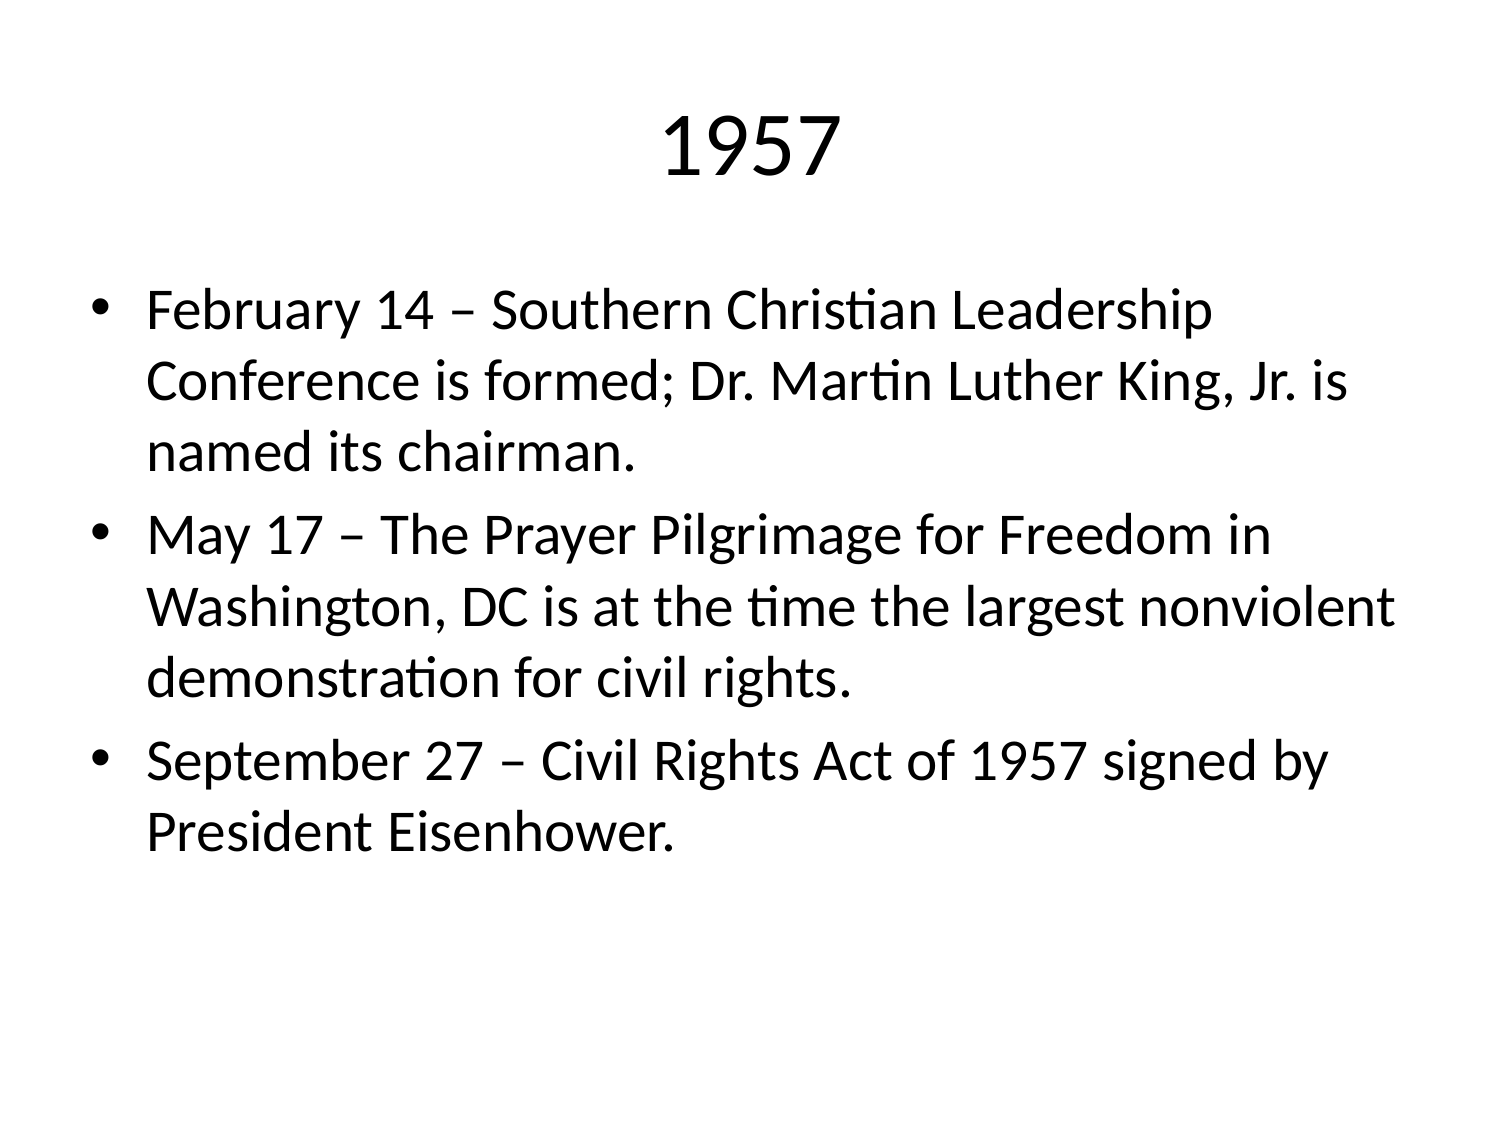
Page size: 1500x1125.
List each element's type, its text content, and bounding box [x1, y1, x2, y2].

title 1957 [75, 45, 1425, 233]
list February 14 – Southern Christian Leadership Conference is formed; Dr. Martin Luther King, Jr. is named its chairman. May 17 – The Prayer Pilgrimage for Freedom in Washington, DC is at the time the largest nonviolent demonstration for civil rights. September 27 – Civil Rights Act of 1957 signed by President Eisenhower. [75, 262, 1425, 1005]
